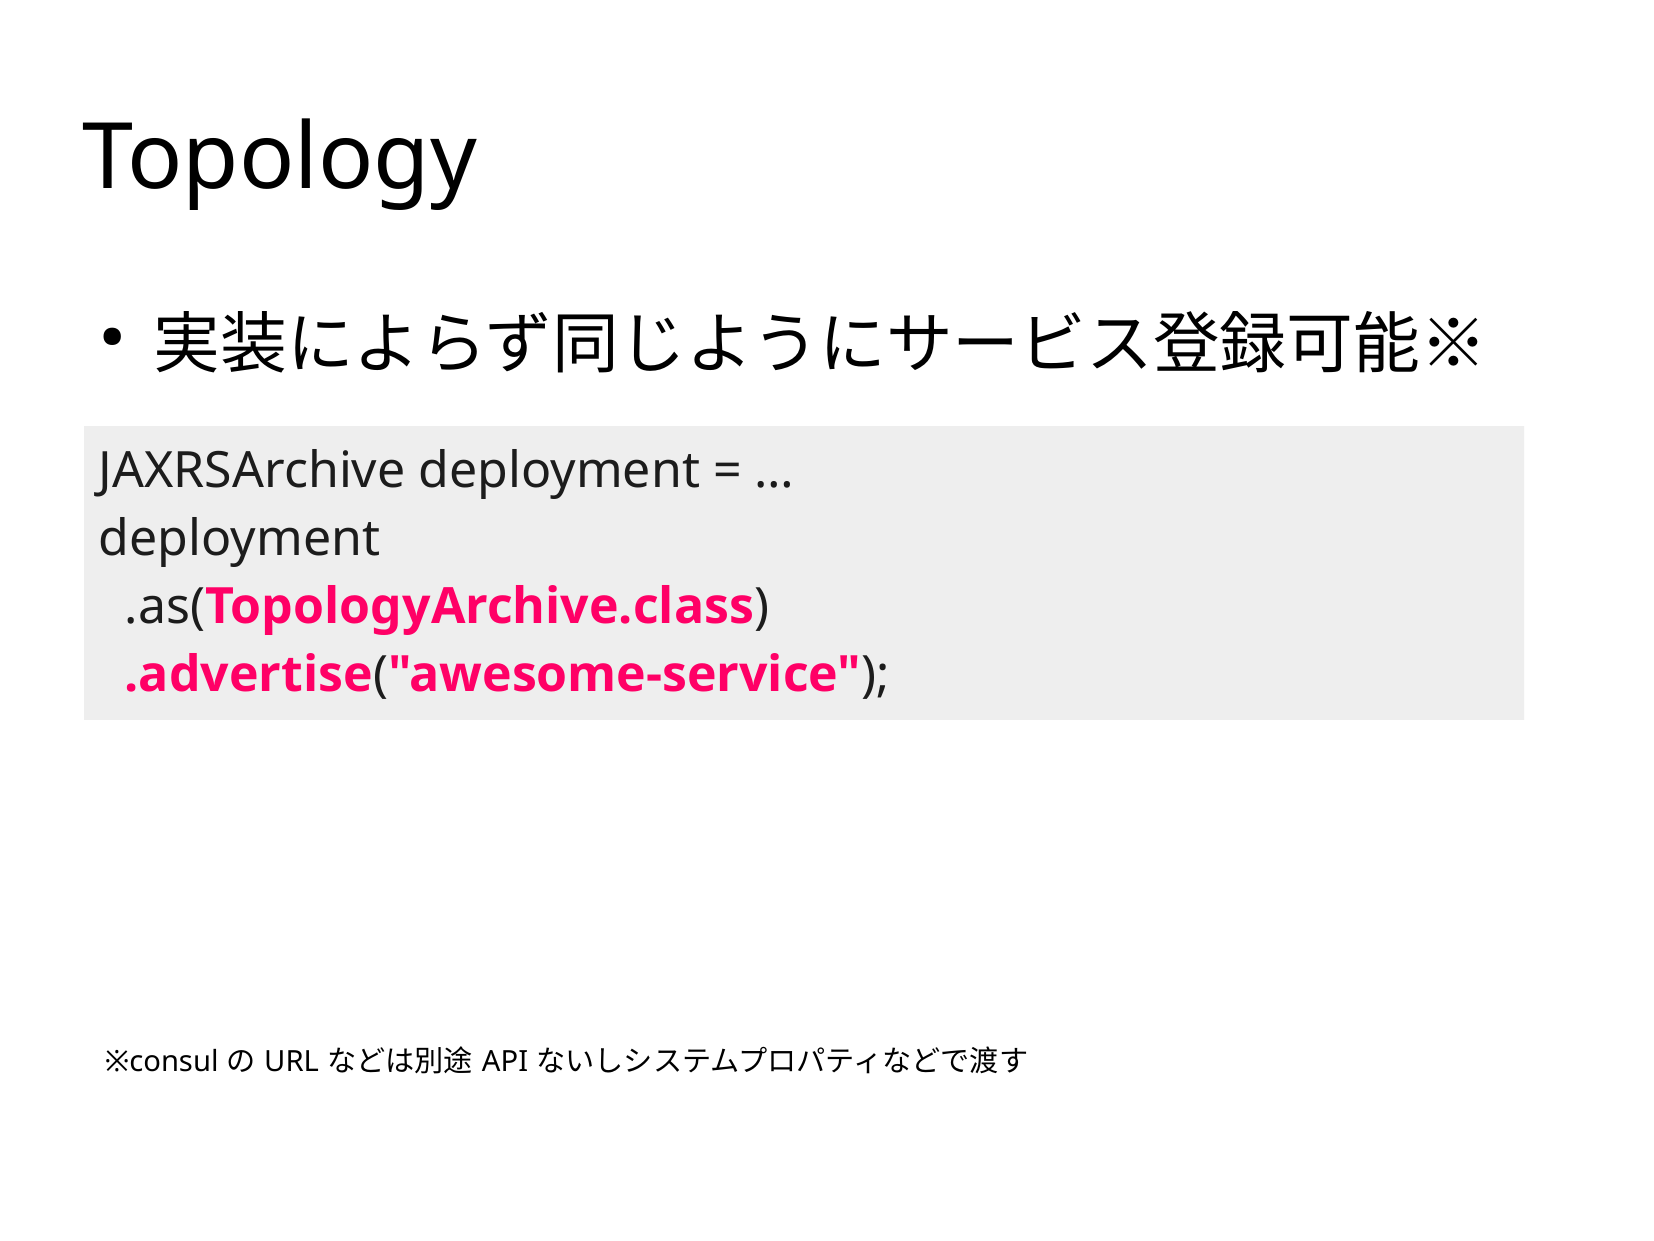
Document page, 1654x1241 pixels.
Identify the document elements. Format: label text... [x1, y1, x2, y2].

list 実装によらず同じようにサービス登録可能※ [82, 290, 1571, 1010]
text_box JAXRSArchive deployment = … deployment .as(TopologyArchive.class) .advertise("awesome-service"); [84, 426, 1525, 720]
title Topology [82, 49, 1571, 257]
text_box ※consulのURLなどは別途APIないしシステムプロパティなどで渡す [90, 1030, 1591, 1086]
